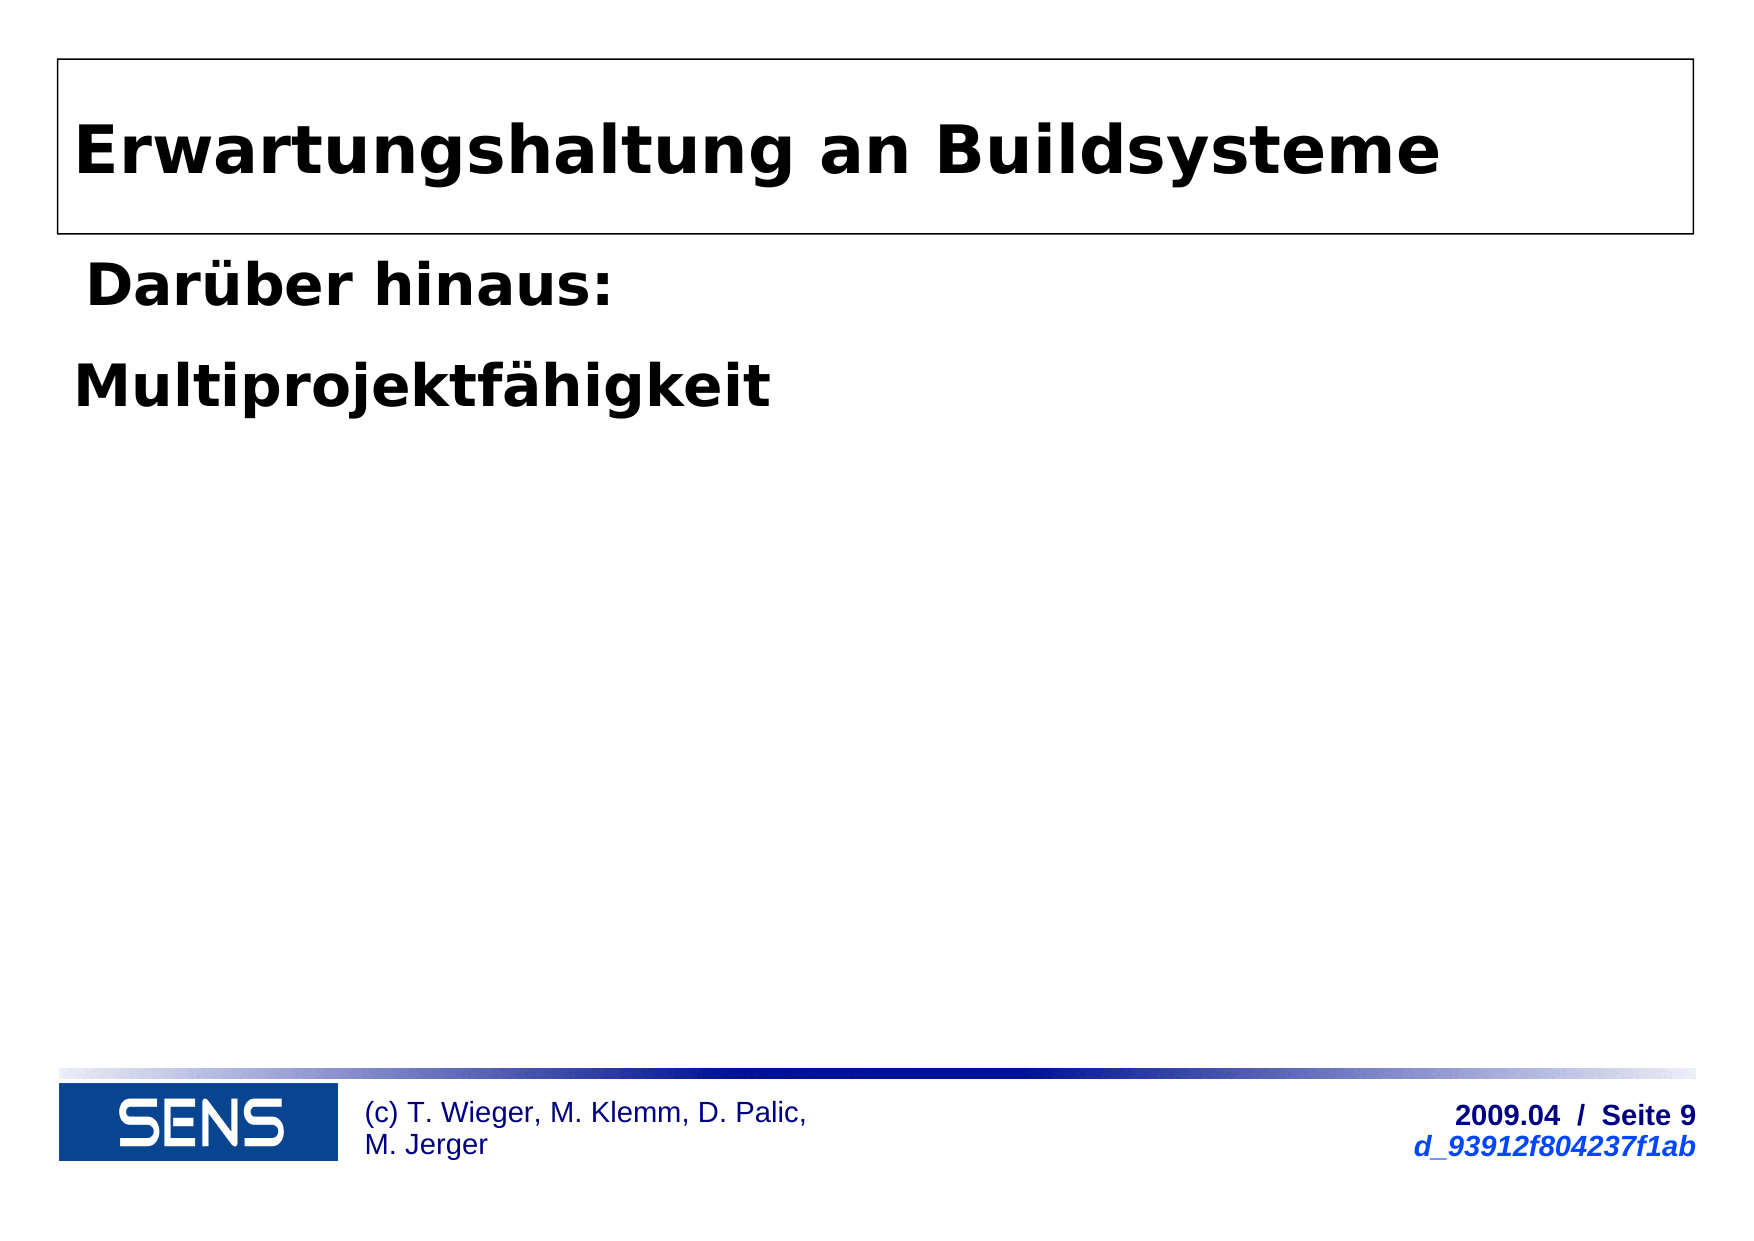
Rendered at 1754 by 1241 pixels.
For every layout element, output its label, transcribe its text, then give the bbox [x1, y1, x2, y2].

list Darüber hinaus: Multiprojektfähigkeit [73, 250, 1696, 1017]
picture [59, 1068, 1696, 1079]
picture [59, 1083, 338, 1161]
title Erwartungshaltung an Buildsysteme [73, 61, 1693, 241]
